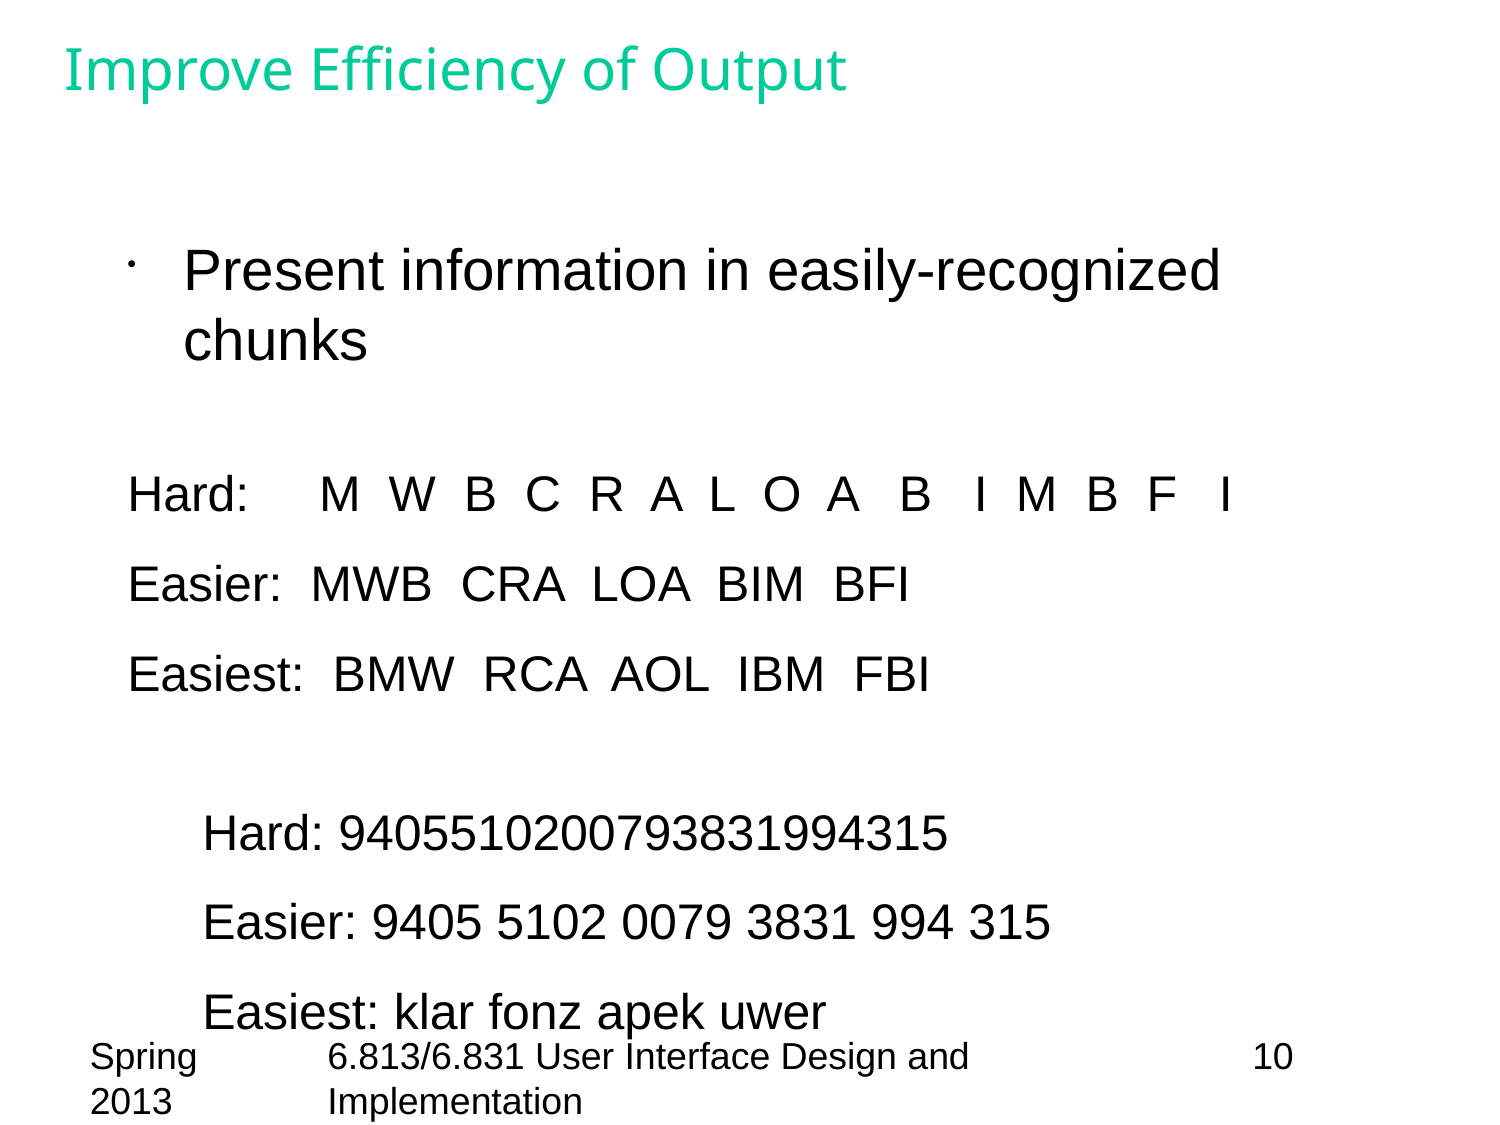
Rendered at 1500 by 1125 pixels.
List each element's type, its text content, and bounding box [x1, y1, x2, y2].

footer 6.813/6.831 User Interface Design and Implementation [312, 1024, 1225, 1103]
list Present information in easily-recognized chunks Hard: M W B C R A L O A B I M B F I Easier: MWB CRA LOA BIM BFI Easiest: BMW RCA AOL IBM FBI Hard: 9405510200793831994315 Easier: 9405 5102 0079 3831 994 315 Easiest: klar fonz apek uwer [112, 224, 1388, 1000]
slide_number Spring 2013 [75, 1024, 300, 1103]
slide_number <number> [1237, 1024, 1425, 1103]
title Improve Efficiency of Output [50, 24, 1438, 150]
